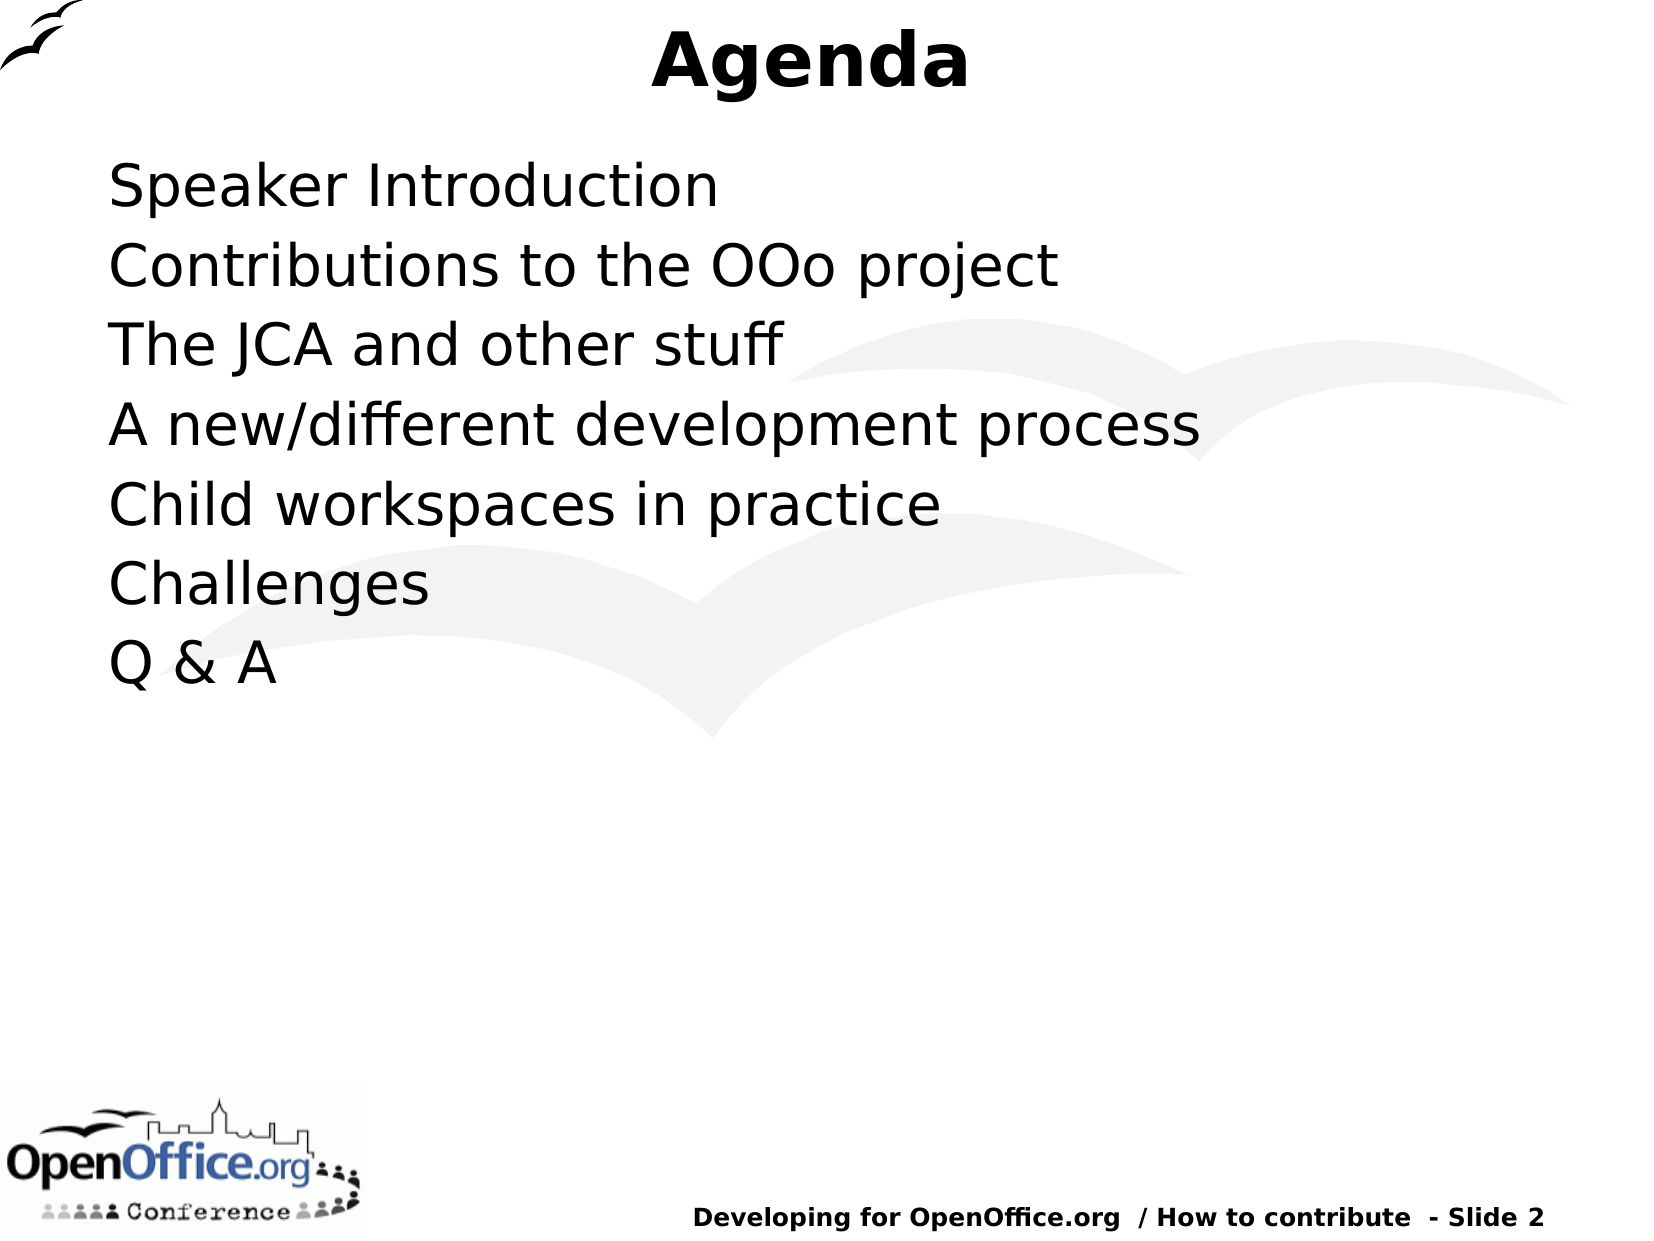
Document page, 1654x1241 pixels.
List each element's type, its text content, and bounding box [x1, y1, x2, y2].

picture [0, 1086, 367, 1241]
title Agenda [0, 0, 1654, 121]
list Speaker Introduction Contributions to the OOo project The JCA and other stuff A new/different development process Child workspaces in practice Challenges Q & A [108, 152, 1535, 1104]
